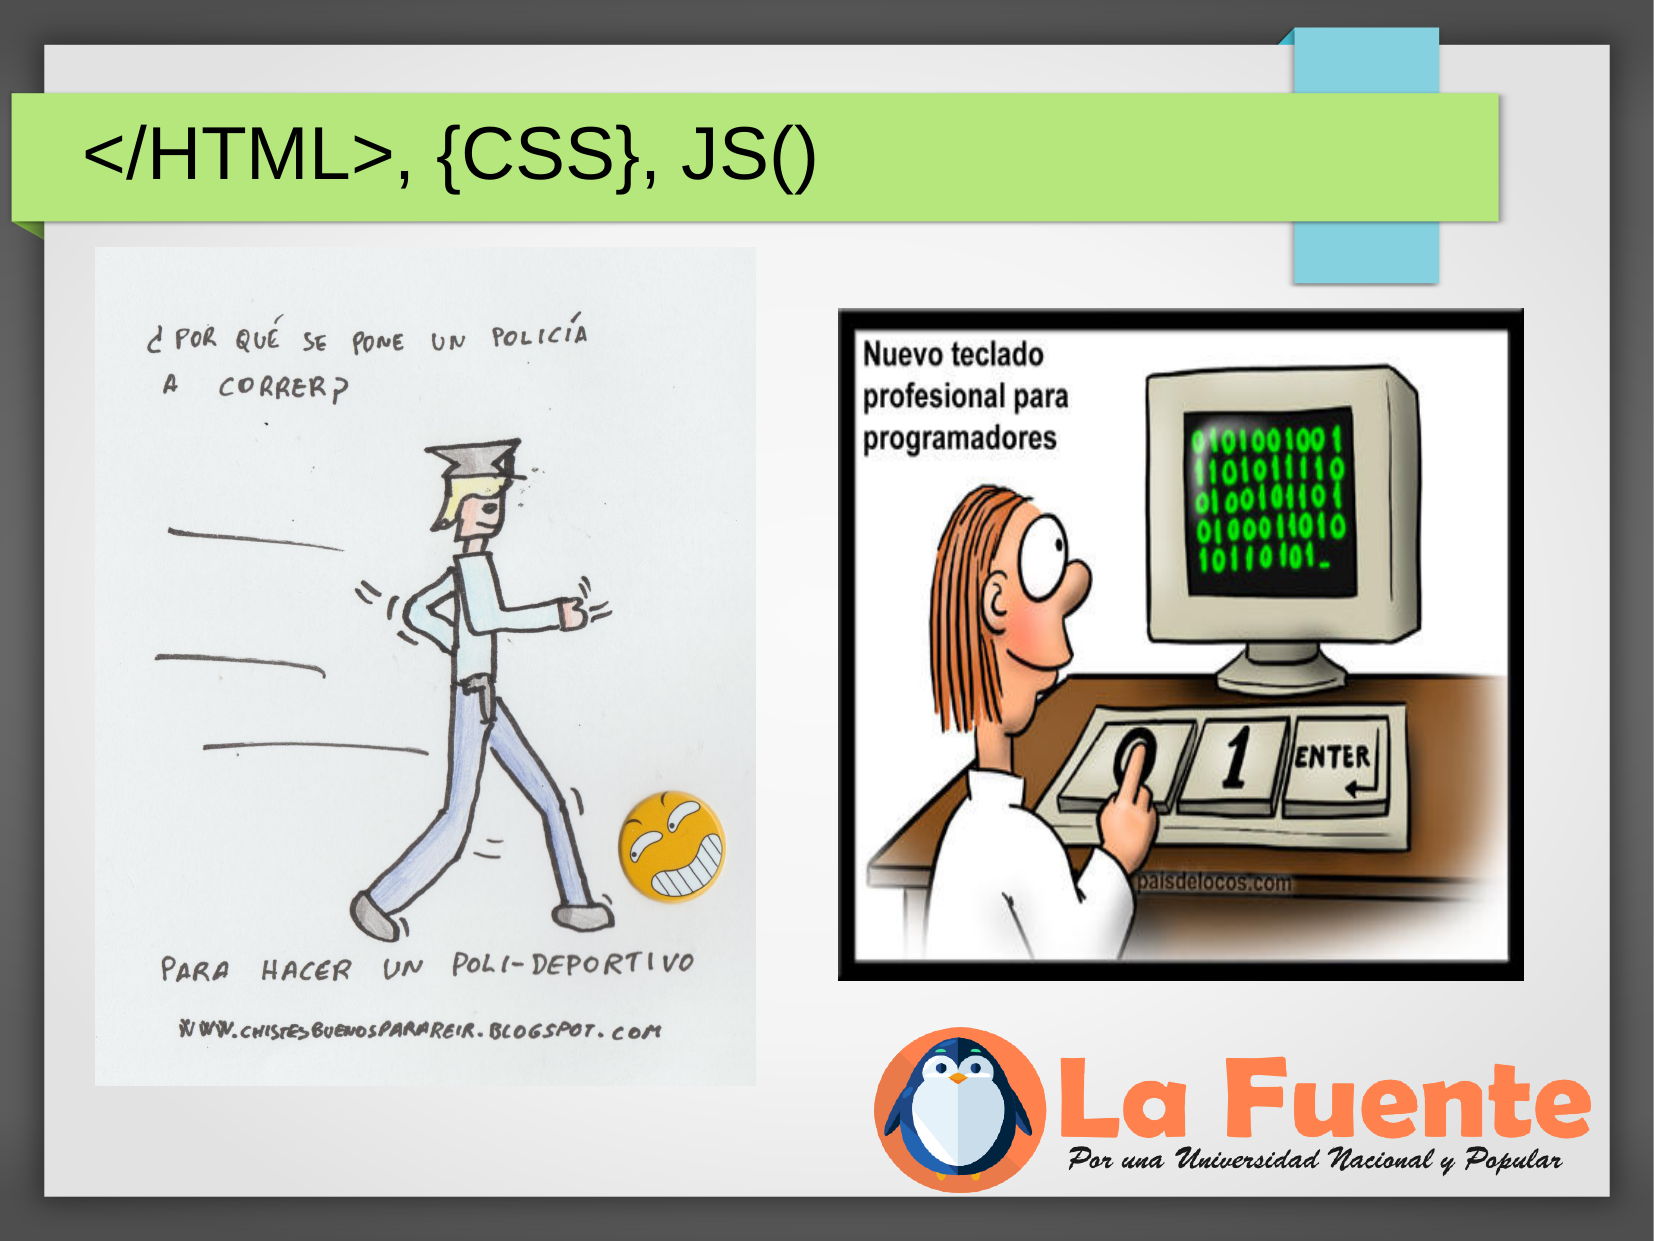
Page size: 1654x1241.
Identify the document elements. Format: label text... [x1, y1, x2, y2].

picture [0, 0, 1654, 1241]
title </HTML>, {CSS}, JS() [82, 94, 1264, 213]
